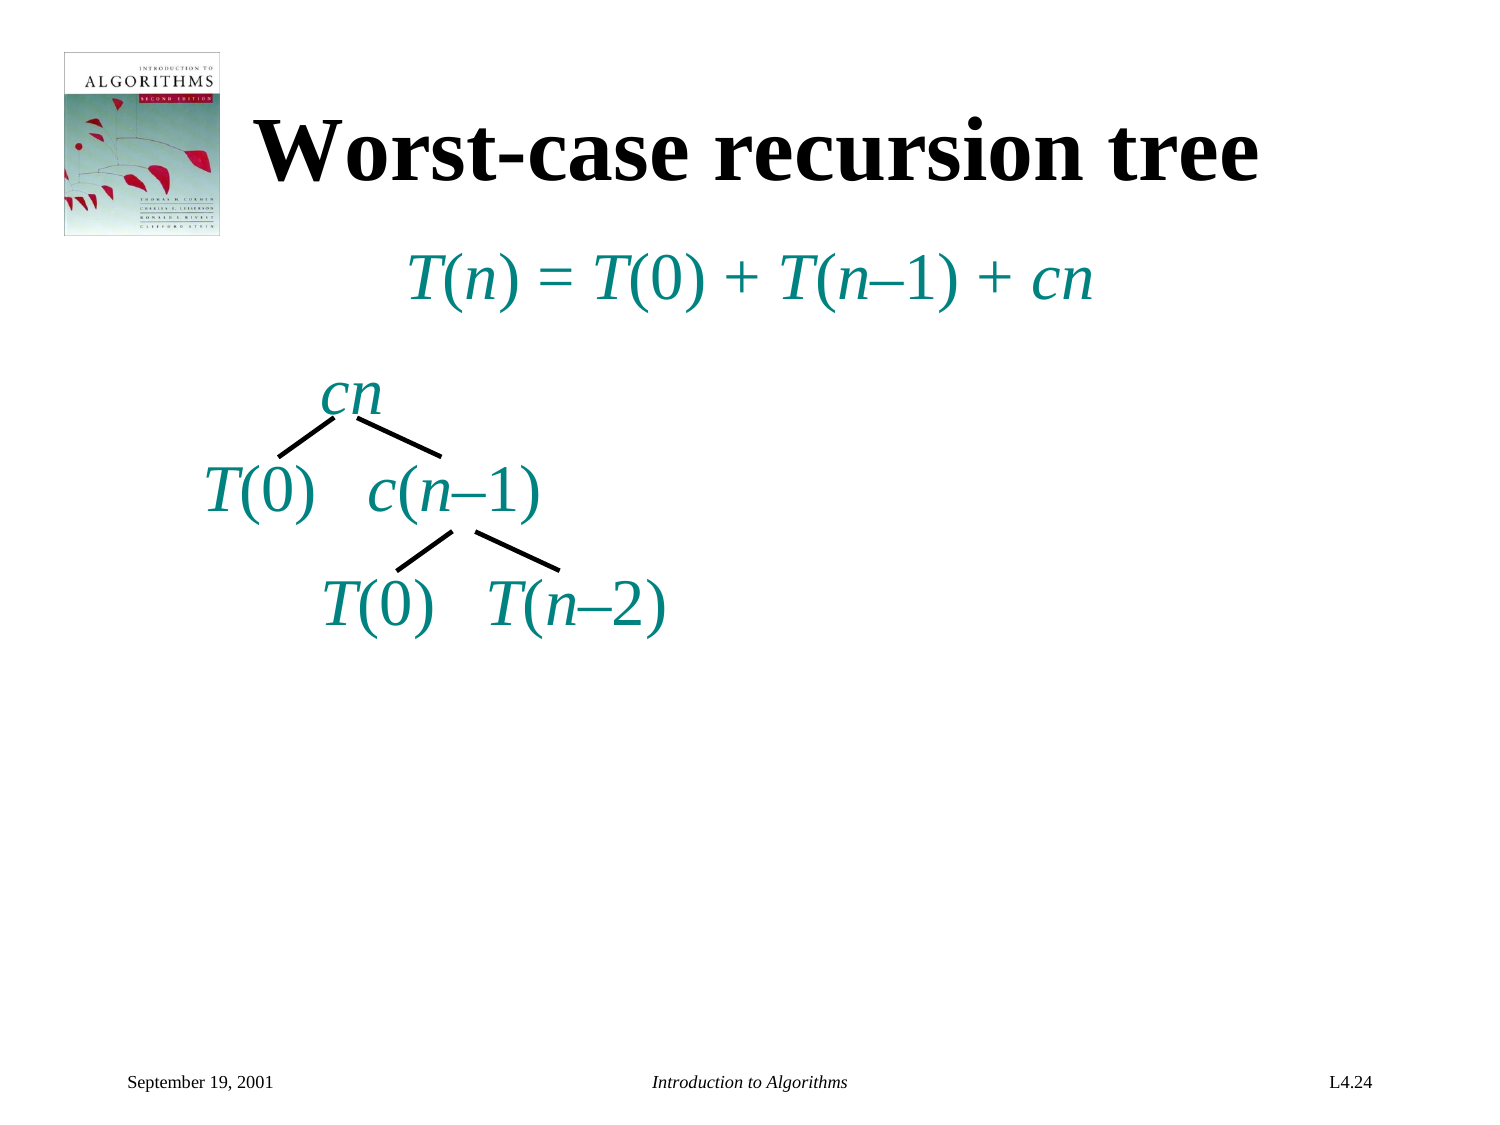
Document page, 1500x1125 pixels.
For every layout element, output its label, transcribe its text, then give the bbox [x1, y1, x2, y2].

text_box Introduction to Algorithms [512, 1062, 988, 1101]
text_box T(0) [187, 437, 333, 533]
text_box T(n) = T(0) + T(n–1) + cn [390, 224, 1110, 321]
text_box cn [306, 340, 399, 436]
picture [64, 52, 220, 236]
text_box c(n–1) [352, 437, 557, 533]
title Worst-case recursion tree [237, 49, 1475, 238]
text_box T(n–2) [470, 551, 683, 647]
text_box T(0) [305, 551, 451, 647]
text_box L4.<number> [1074, 1062, 1388, 1101]
text_box September 19, 2001 [112, 1062, 426, 1101]
